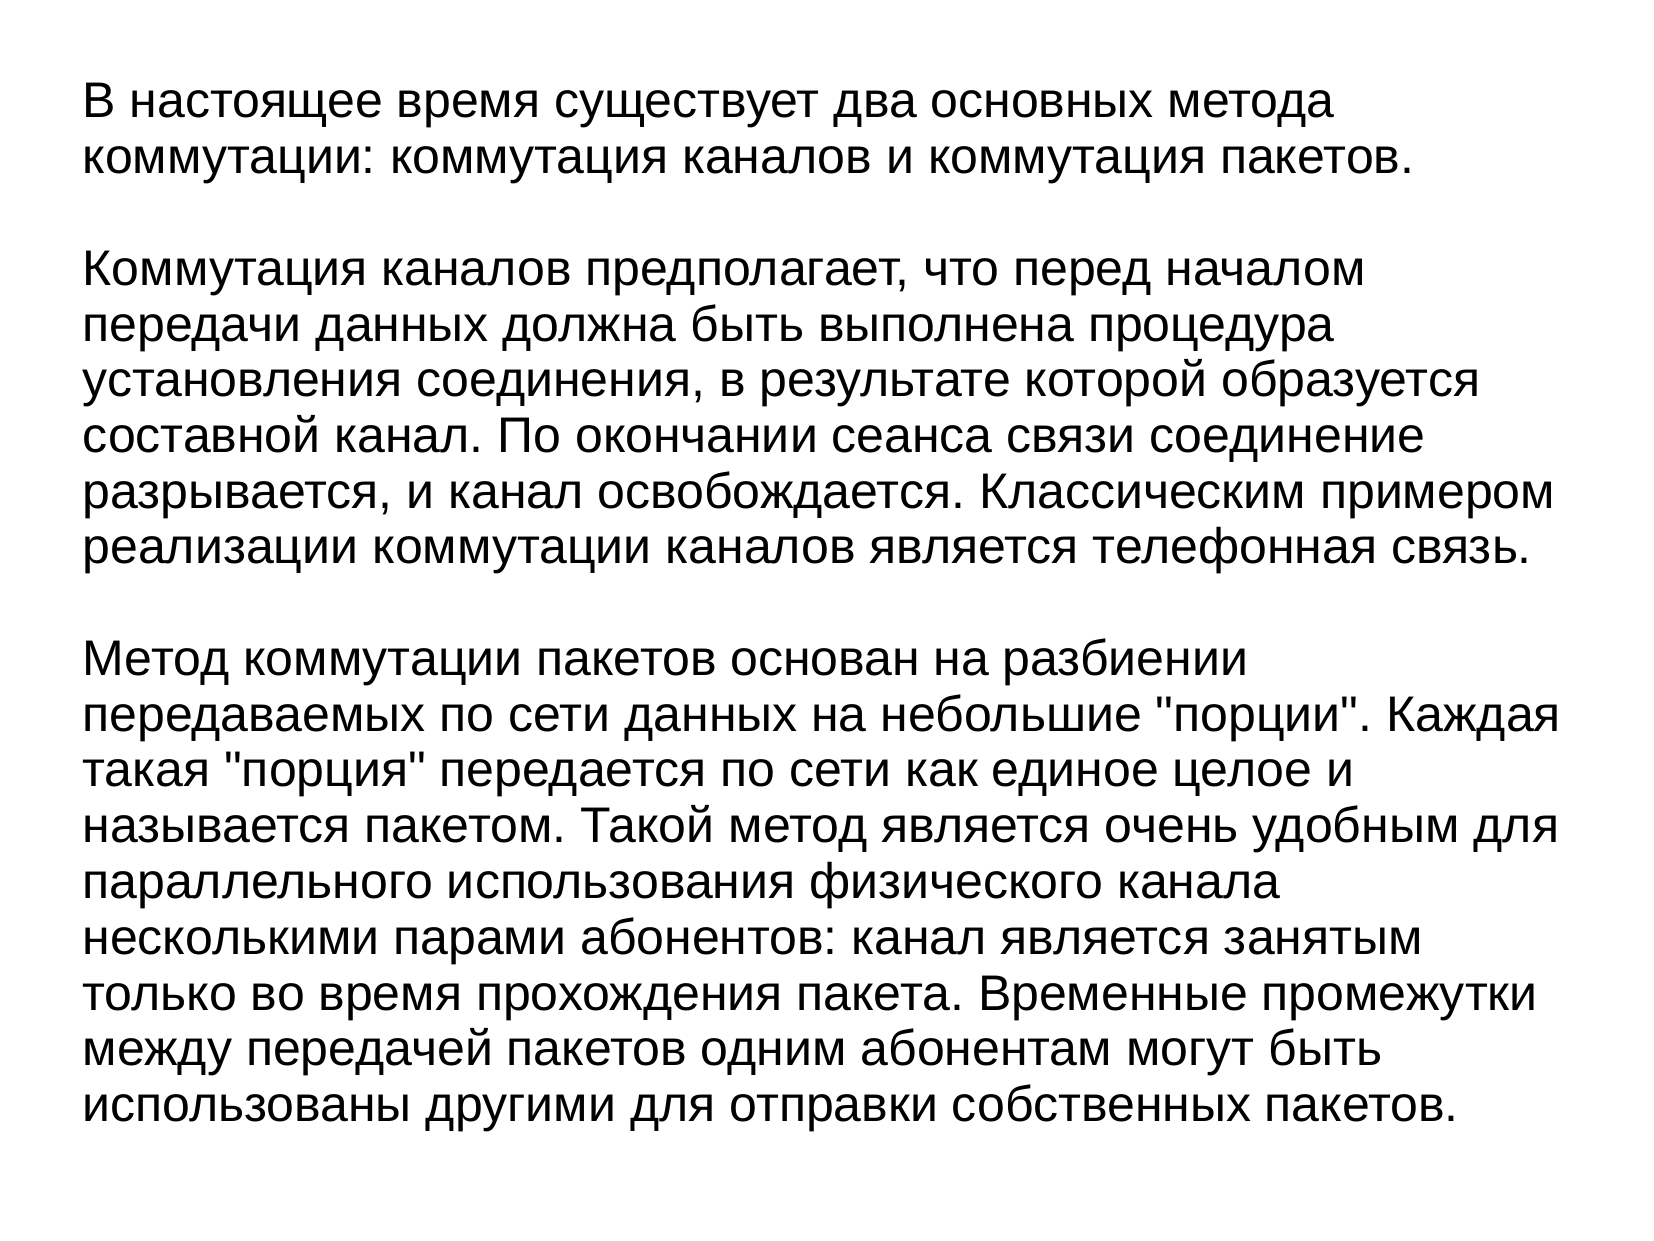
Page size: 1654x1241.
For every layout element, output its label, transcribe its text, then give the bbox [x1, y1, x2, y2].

subtitle В настоящее время существует два основных метода коммутации: коммутация каналов и коммутация пакетов. Коммутация каналов предполагает, что перед началом передачи данных должна быть выполнена процедура установления соединения, в результате которой образуется составной канал. По окончании сеанса связи соединение разрывается, и канал освобождается. Классическим примером реализации коммутации каналов является телефонная связь. Метод коммутации пакетов основан на разбиении передаваемых по сети данных на небольшие "порции". Каждая такая "порция" передается по сети как единое целое и называется пакетом. Такой метод является очень удобным для параллельного использования физического канала несколькими парами абонентов: канал является занятым только во время прохождения пакета. Временные промежутки между передачей пакетов одним абонентам могут быть использованы другими для отправки собственных пакетов. [82, 35, 1571, 1170]
